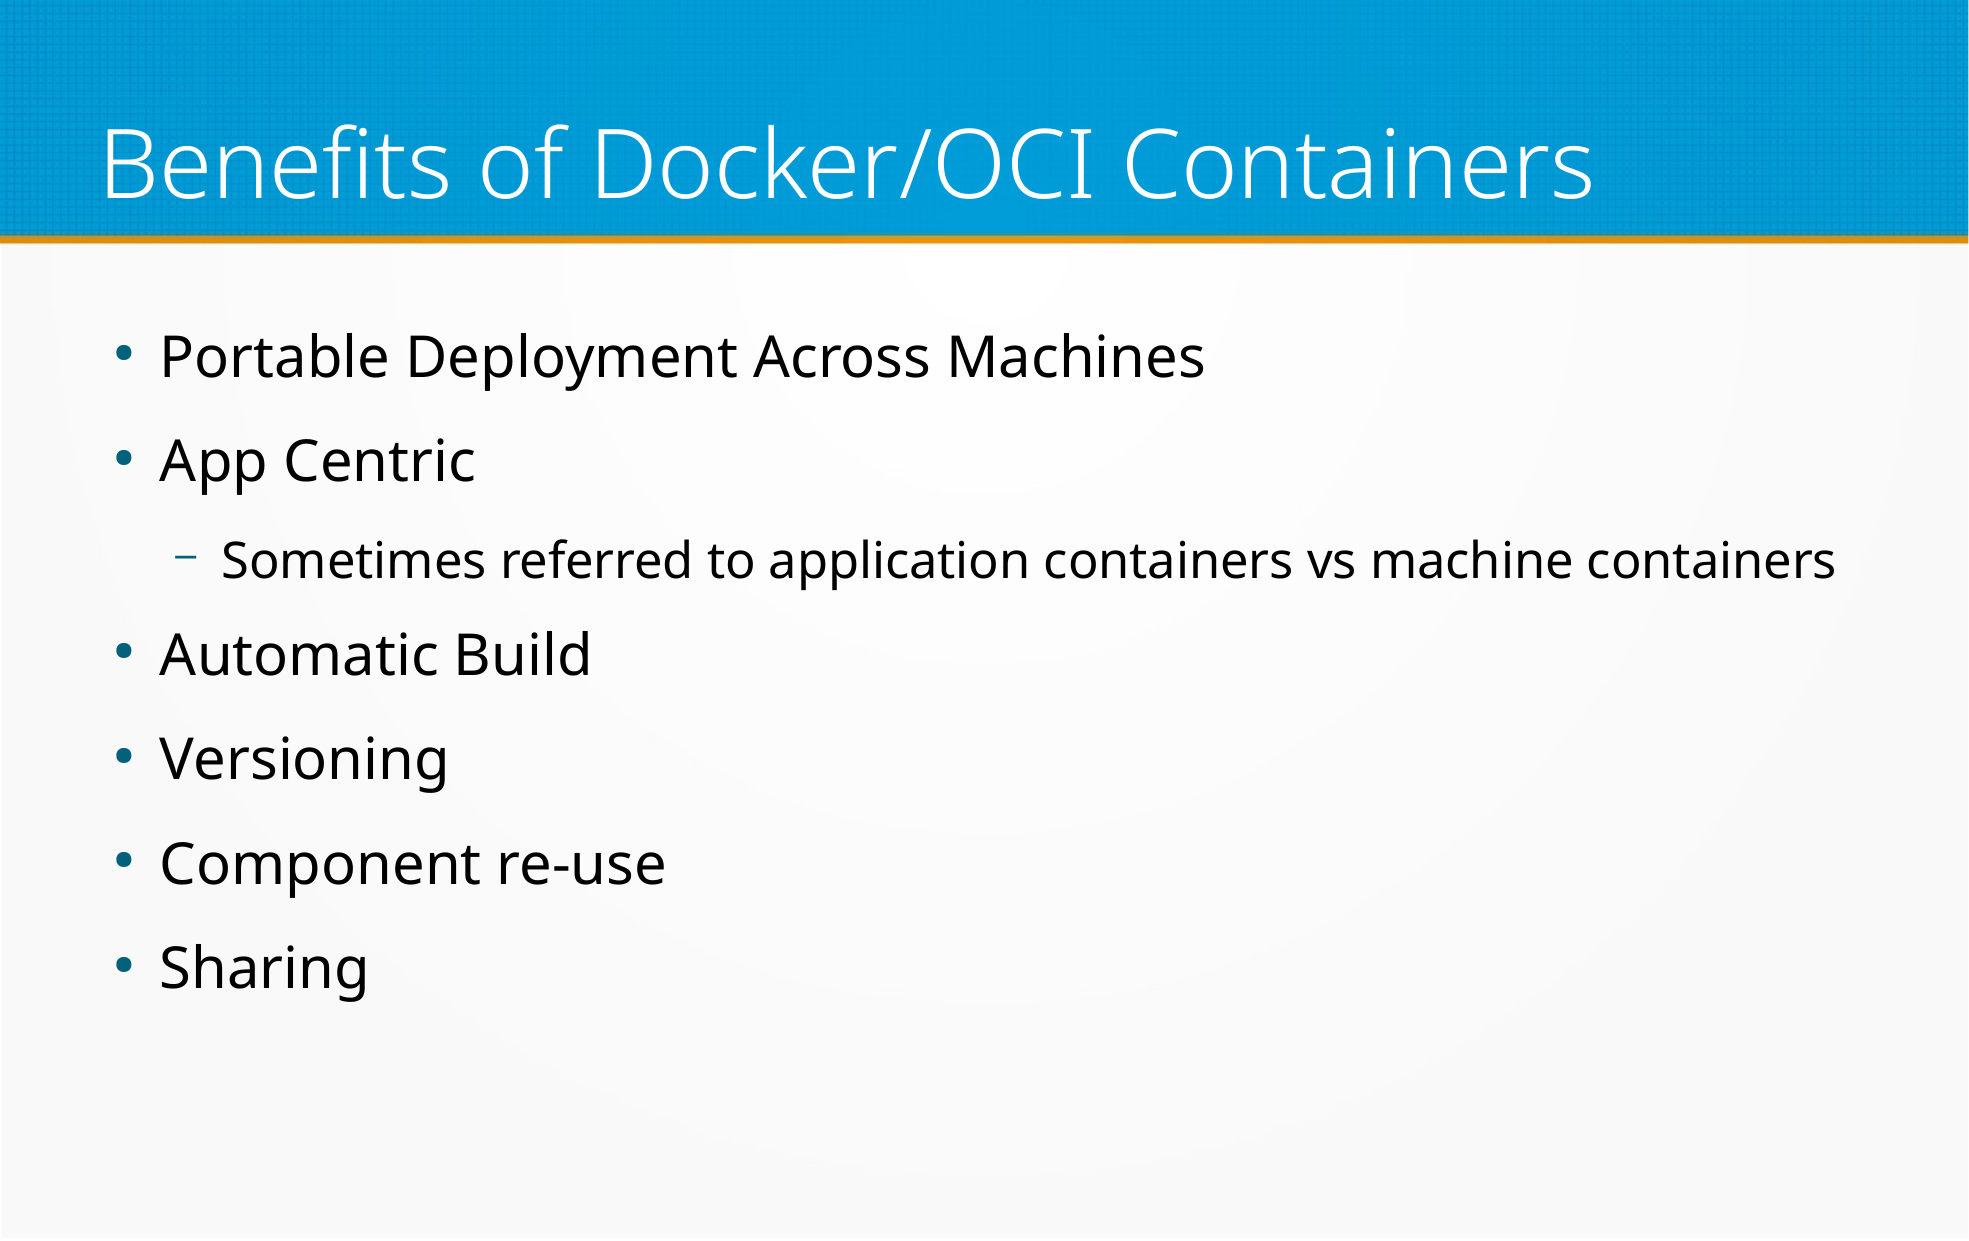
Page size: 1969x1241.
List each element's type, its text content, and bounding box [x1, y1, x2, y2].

picture [0, 233, 1969, 1241]
title Benefits of Docker/OCI Containers [98, 19, 1870, 227]
list Portable Deployment Across Machines App Centric Sometimes referred to application containers vs machine containers Automatic Build Versioning Component re-use Sharing [98, 315, 1861, 1081]
